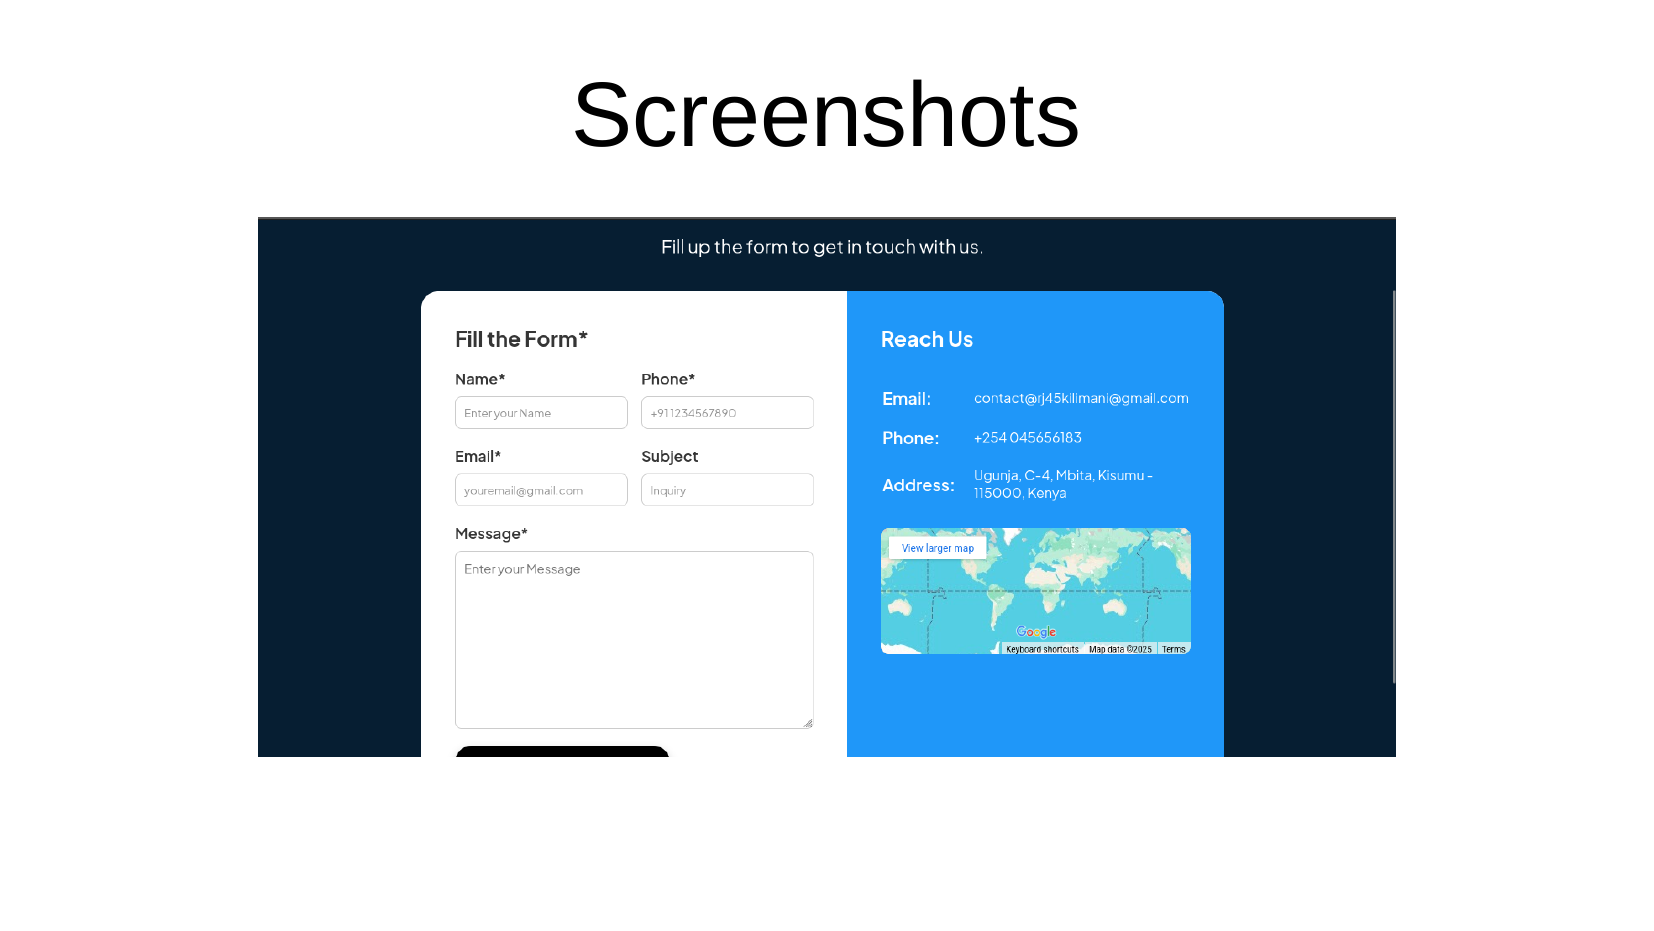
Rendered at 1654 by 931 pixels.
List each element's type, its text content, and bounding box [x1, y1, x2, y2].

picture [258, 217, 1396, 758]
title Screenshots [82, 37, 1571, 193]
